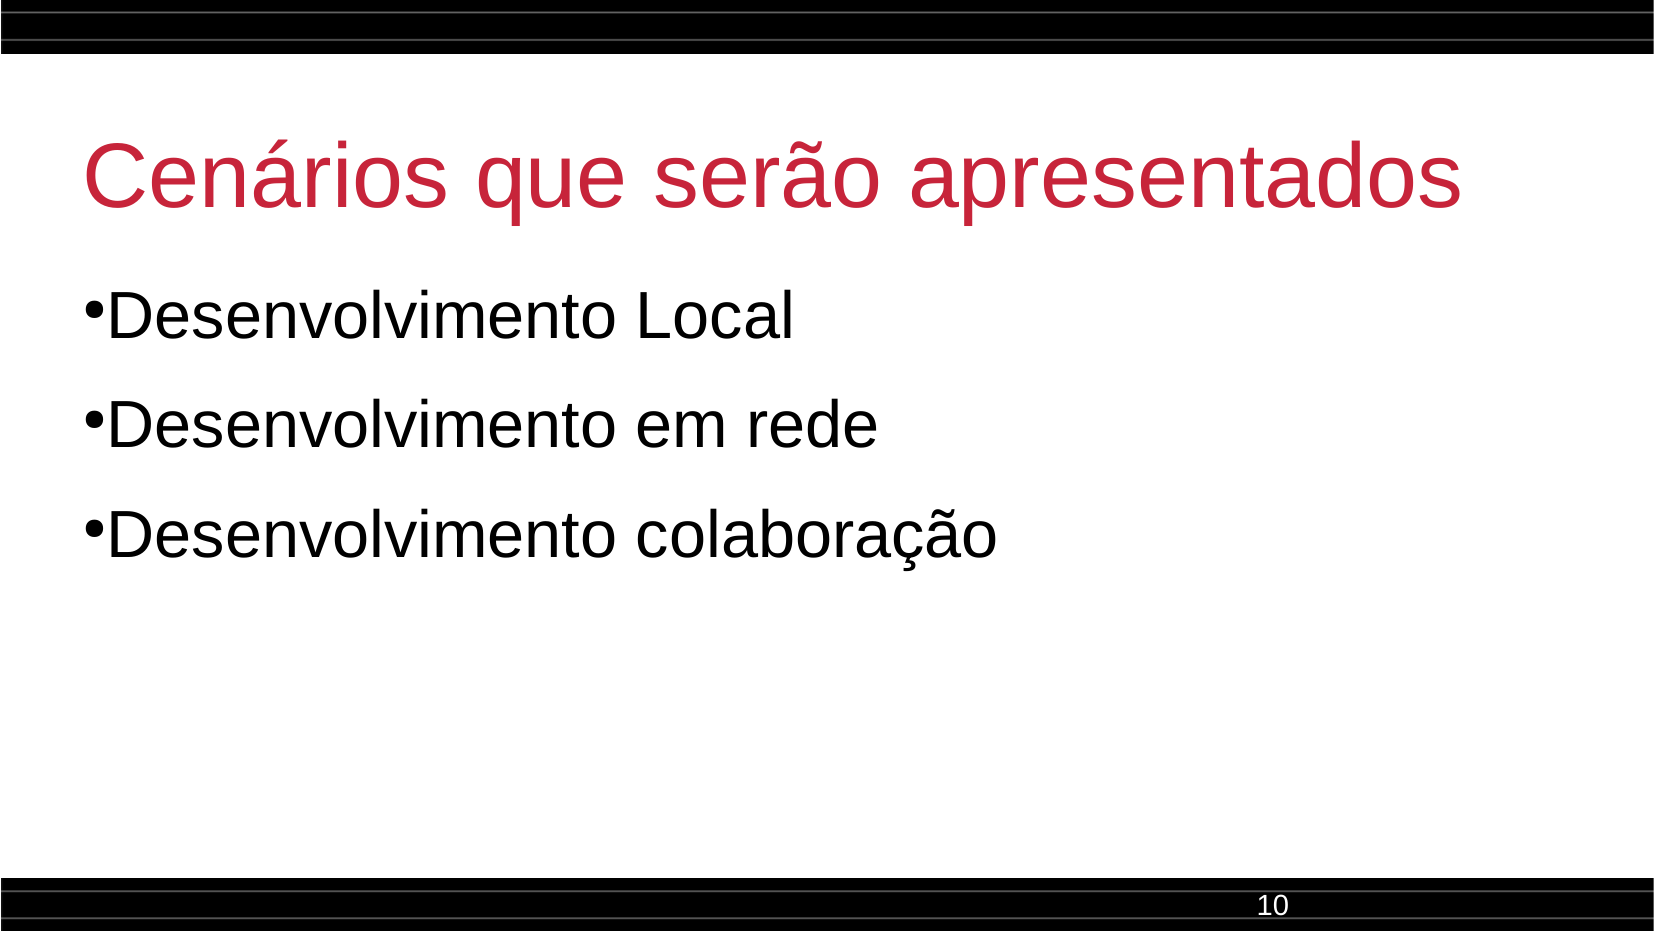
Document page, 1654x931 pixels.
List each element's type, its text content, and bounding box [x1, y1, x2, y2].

list Desenvolvimento Local Desenvolvimento em rede Desenvolvimento colaboração [82, 271, 1571, 758]
title Cenários que serão apresentados [82, 92, 1571, 249]
